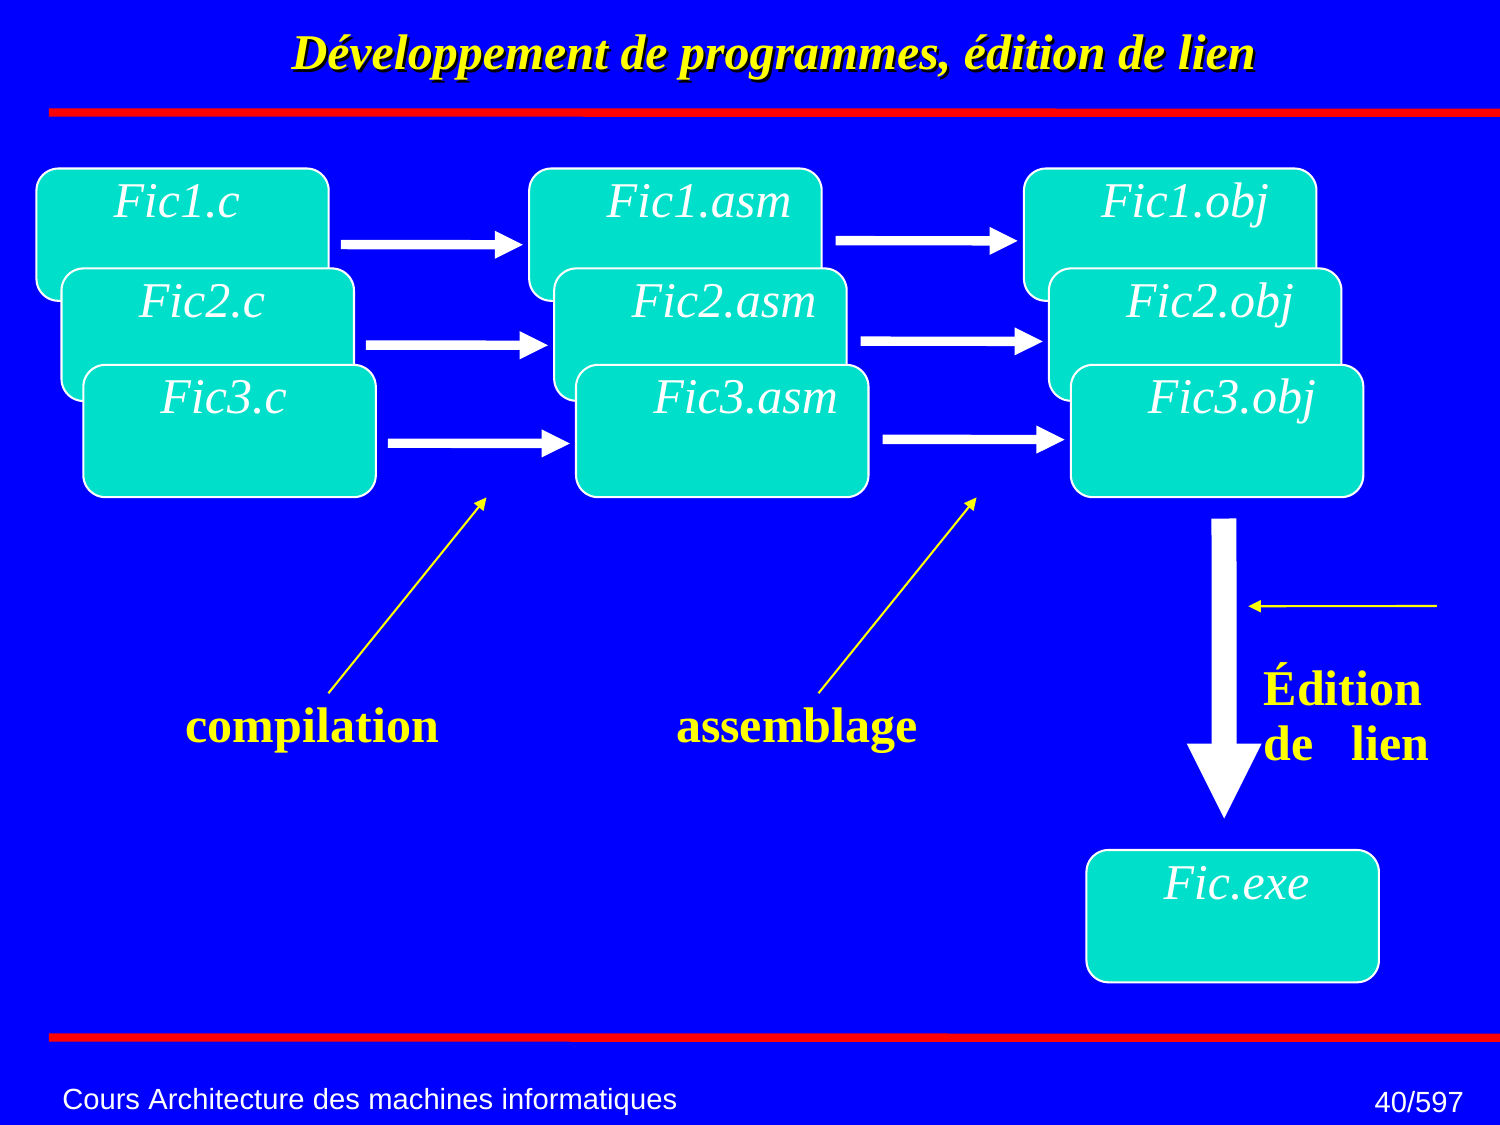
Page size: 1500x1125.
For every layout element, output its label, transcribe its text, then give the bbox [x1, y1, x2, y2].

text_box Fic3.c [145, 364, 302, 433]
text_box Fic3.obj [1133, 364, 1332, 433]
text_box Fic.exe [1148, 849, 1325, 918]
text_box compilation [171, 693, 455, 761]
text_box [1023, 168, 1364, 498]
text_box [36, 168, 376, 498]
text_box Fic2.c [123, 268, 281, 336]
text_box Fic1.obj [1086, 168, 1285, 236]
text_box [1086, 849, 1379, 983]
text_box Fic3.asm [638, 364, 854, 433]
title Développement de programmes, édition de lien [141, 15, 1406, 88]
text_box Fic1.asm [591, 168, 807, 236]
text_box [529, 168, 869, 498]
text_box assemblage [661, 693, 934, 761]
text_box Édition de lien [1249, 655, 1450, 779]
text_box Fic2.obj [1111, 268, 1310, 336]
text_box Fic1.c [98, 168, 256, 236]
text_box Fic2.asm [616, 268, 832, 336]
